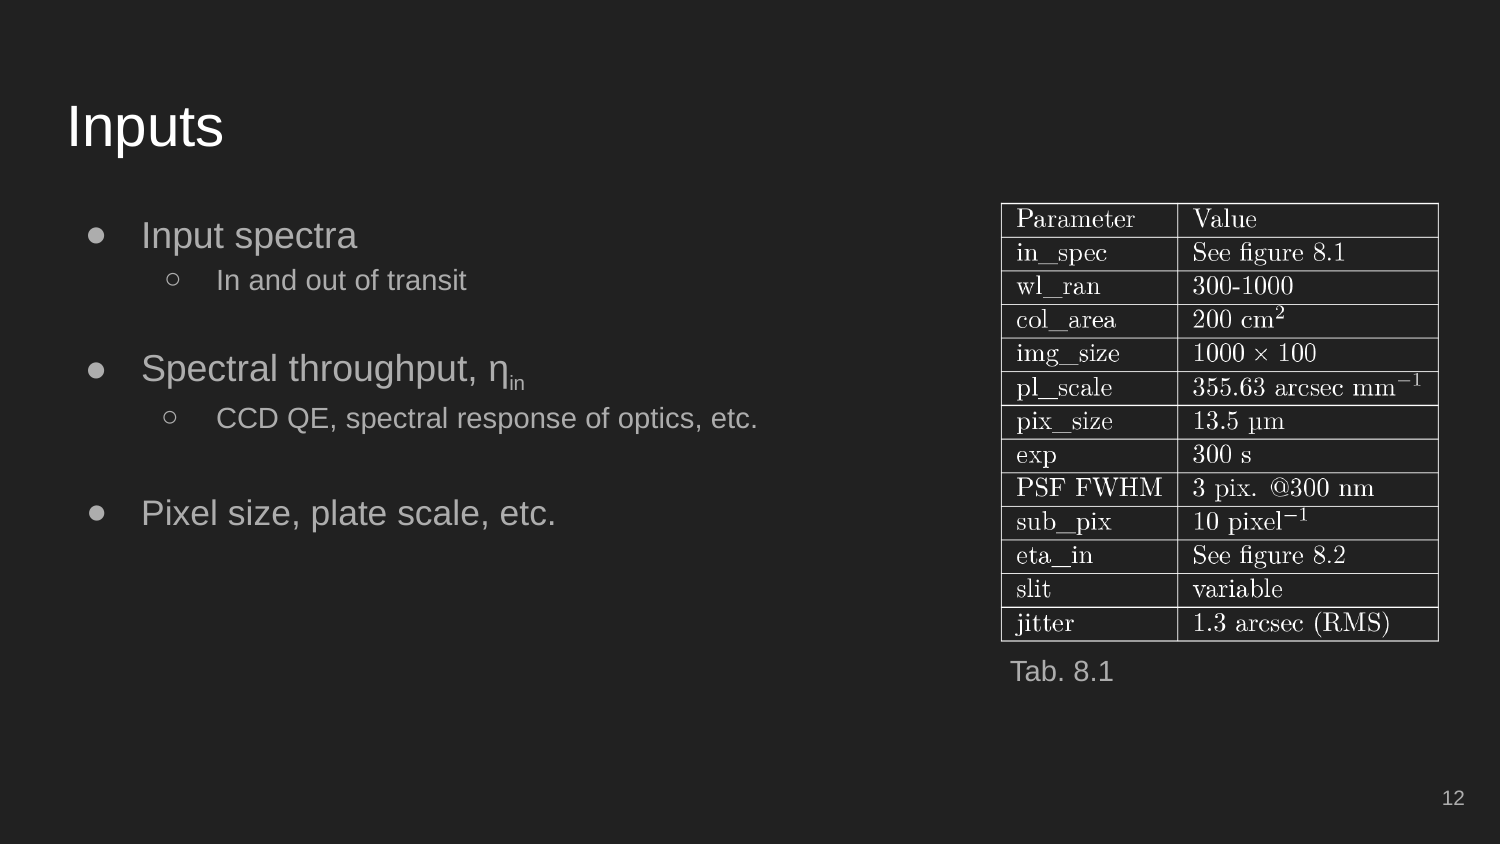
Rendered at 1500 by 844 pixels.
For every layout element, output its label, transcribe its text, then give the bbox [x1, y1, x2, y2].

slide_number <number> [1389, 764, 1480, 830]
text_box Tab. 8.1 [994, 637, 1238, 706]
picture [991, 193, 1449, 651]
title Inputs [51, 72, 1449, 167]
list Input spectra In and out of transit Spectral throughput, ηin CCD QE, spectral response of optics, etc. Pixel size, plate scale, etc. [51, 189, 1449, 750]
